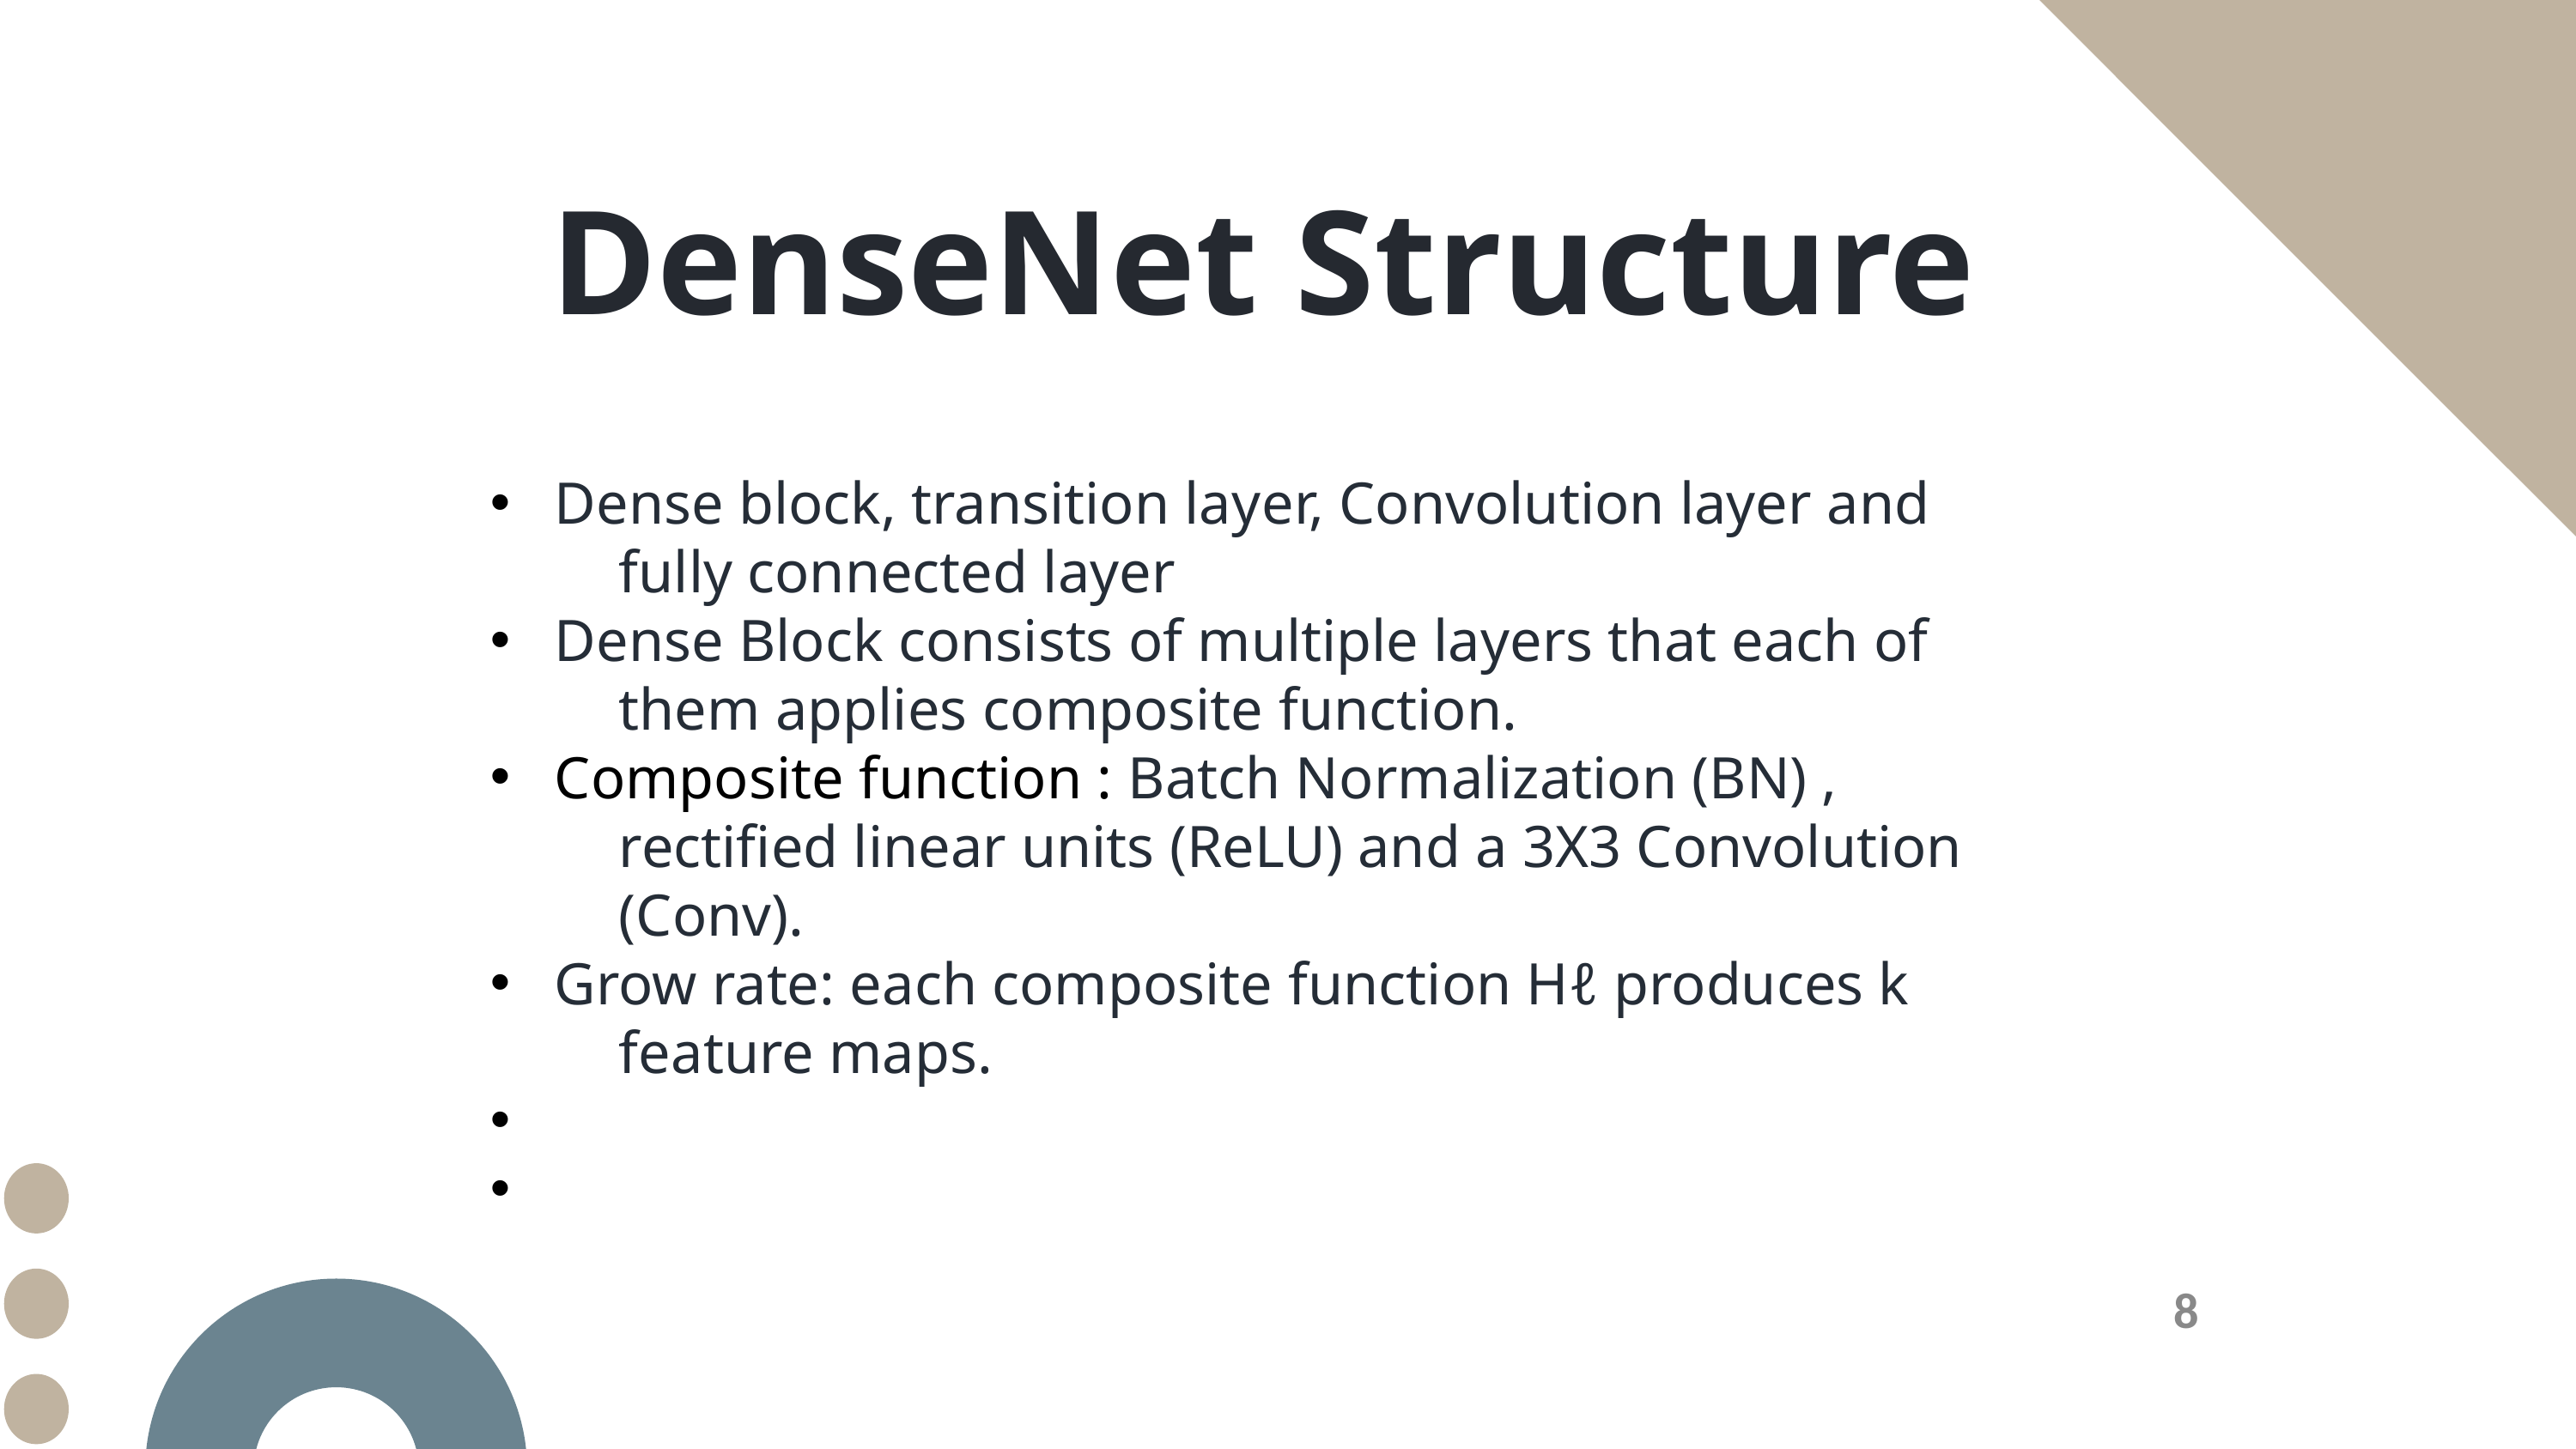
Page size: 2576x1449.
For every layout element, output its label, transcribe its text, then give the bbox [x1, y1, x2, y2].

text_box DenseNet Structure [527, 227, 1999, 346]
text_box [0, 1158, 73, 1449]
text_box [2021, 0, 2576, 562]
slide_number 8 [2160, 1271, 2461, 1324]
text_box Dense block, transition layer, Convolution layer and fully connected layer Dense Block consists of multiple layers that each of them applies composite function. Composite function : Batch Normalization (BN) , rectified linear units (ReLU) and a 3X3 Convolution (Conv). Grow rate: each composite function Hℓ produces k feature maps. [489, 466, 2036, 1230]
text_box [144, 1278, 528, 1449]
